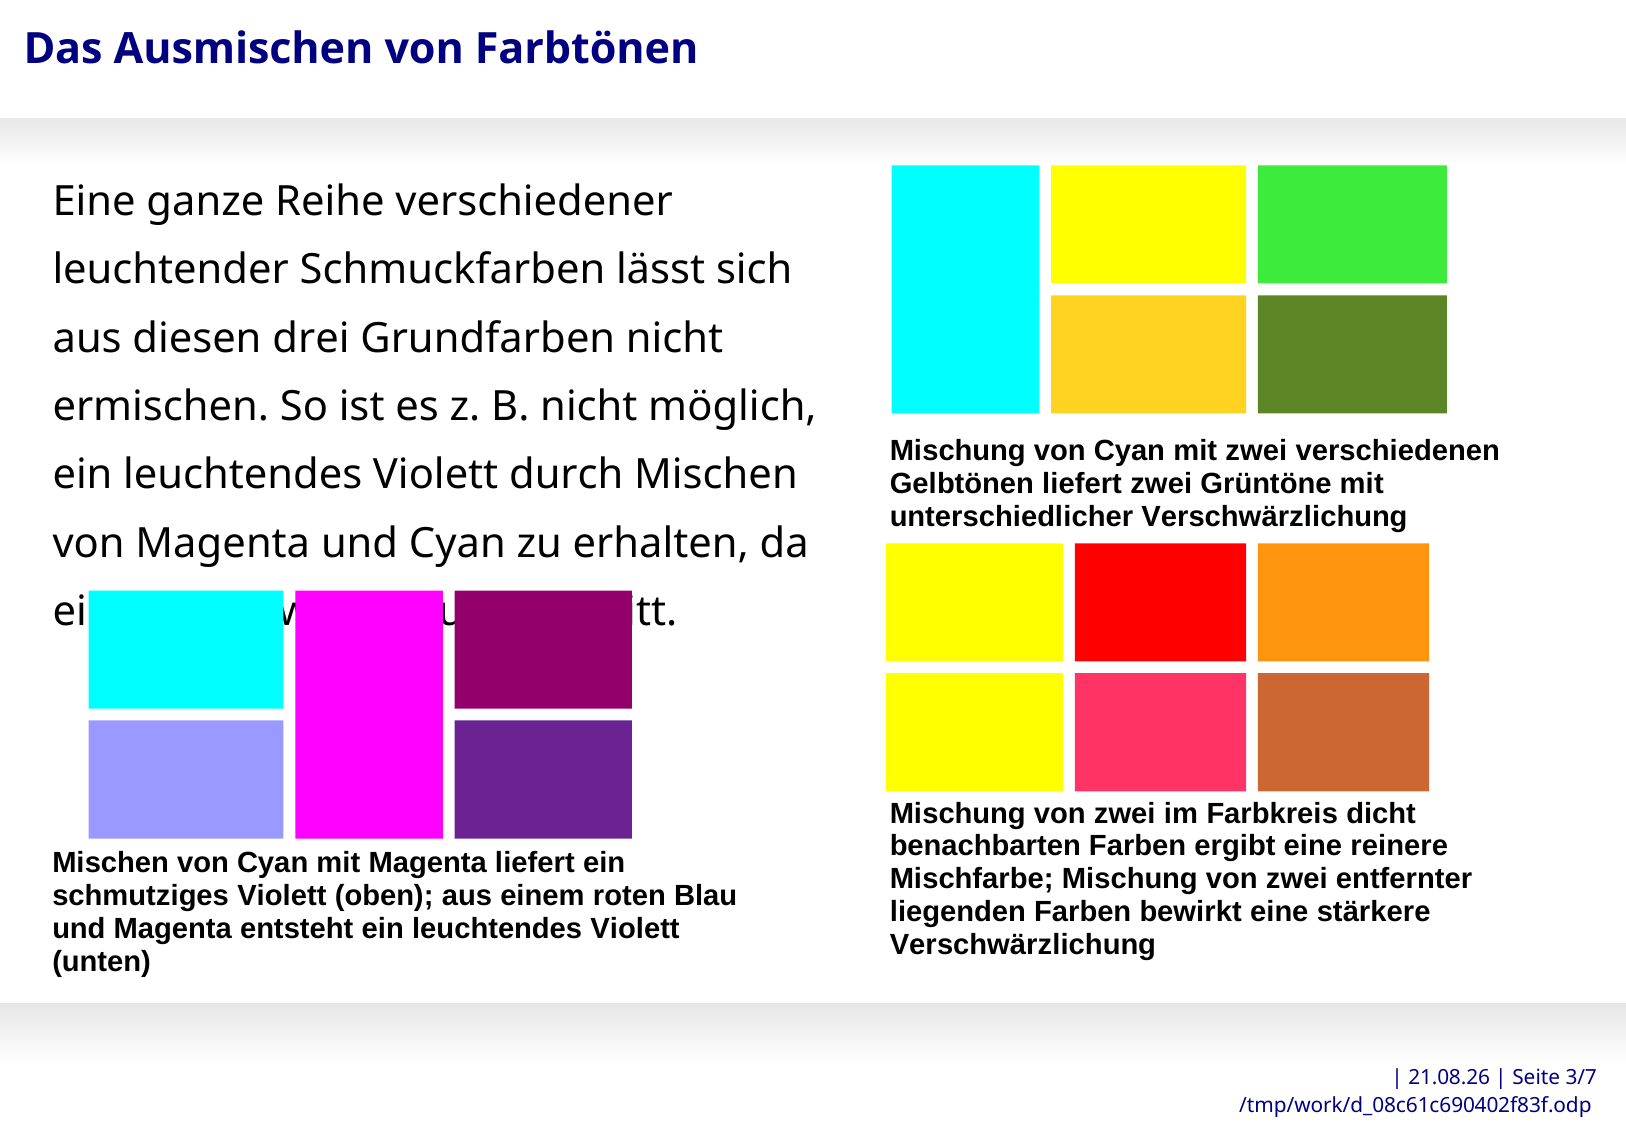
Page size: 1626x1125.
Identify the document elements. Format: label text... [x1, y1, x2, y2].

text_box [885, 673, 1063, 792]
text_box [454, 720, 632, 839]
text_box [454, 590, 632, 709]
title Das Ausmischen von Farbtönen [23, 5, 1600, 154]
text_box [1074, 673, 1247, 792]
text_box [885, 543, 1063, 662]
text_box Mischung von Cyan mit zwei verschiedenen Gelbtönen liefert zwei Grüntöne mit unterschiedlicher Verschwärzlichung [874, 426, 1588, 541]
text_box Mischung von zwei im Farbkreis dicht benachbarten Farben ergibt eine reinere Mischfarbe; Mischung von zwei entfernter liegenden Farben bewirkt eine stärkere Verschwärzlichung [874, 788, 1576, 969]
text_box [295, 590, 443, 839]
text_box [88, 720, 284, 839]
text_box [1051, 295, 1247, 414]
text_box [1257, 673, 1430, 792]
text_box [891, 165, 1040, 414]
text_box [1074, 543, 1247, 662]
text_box [88, 590, 284, 709]
text_box Mischen von Cyan mit Magenta liefert ein schmutziges Violett (oben); aus einem roten Blau und Magenta entsteht ein leuchtendes Violett (unten) [37, 838, 776, 986]
list Eine ganze Reihe verschiedener leuchtender Schmuckfarben lässt sich aus diesen drei Grundfarben nicht ermischen. So ist es z. B. nicht möglich, ein leuchtendes Violett durch Mischen von Magenta und Cyan zu erhalten, da eine Verschwärzlichung Auftritt. [5, 159, 869, 812]
text_box [1257, 543, 1430, 662]
text_box [1051, 165, 1247, 284]
text_box [1257, 295, 1447, 414]
text_box [1257, 165, 1447, 284]
